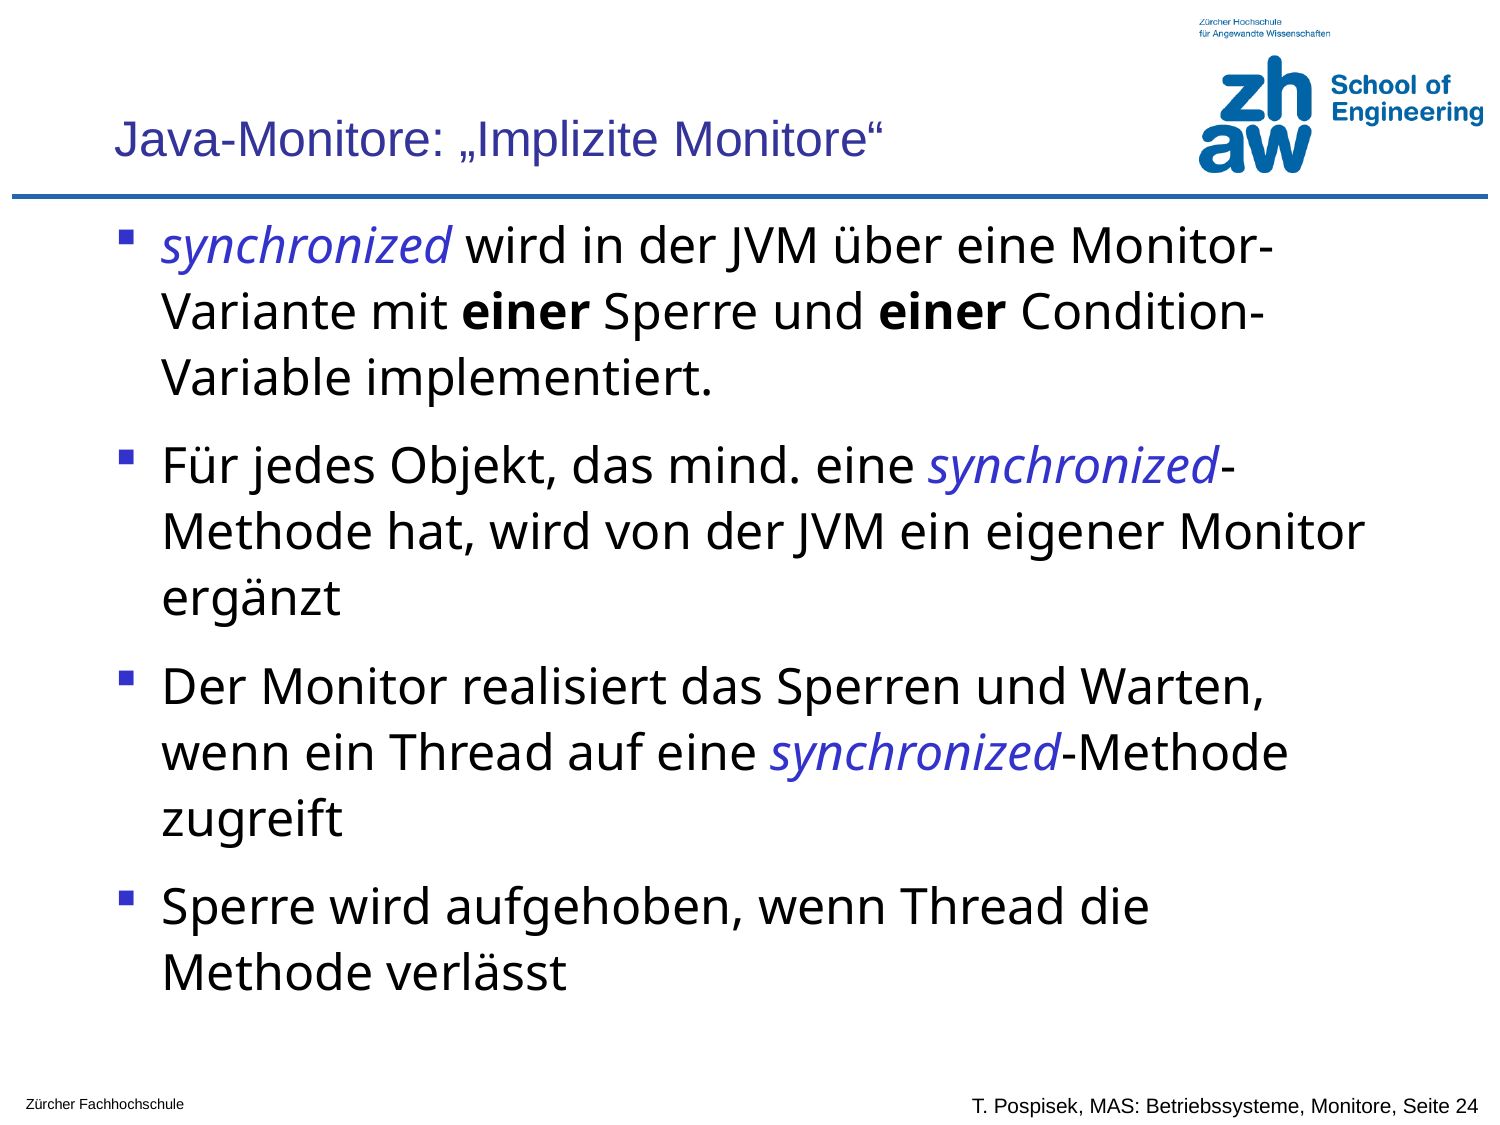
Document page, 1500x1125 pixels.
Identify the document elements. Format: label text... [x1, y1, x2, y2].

picture [1199, 19, 1483, 173]
title Java-Monitore: „Implizite Monitore“ [99, 50, 1379, 163]
text_box synchronized wird in der JVM über eine Monitor-Variante mit einer Sperre und einer Condition-Variable implementiert. Für jedes Objekt, das mind. eine synchronized-Methode hat, wird von der JVM ein eigener Monitor ergänzt Der Monitor realisiert das Sperren und Warten, wenn ein Thread auf eine synchronized-Methode zugreift Sperre wird aufgehoben, wenn Thread die Methode verlässt [99, 199, 1388, 1008]
